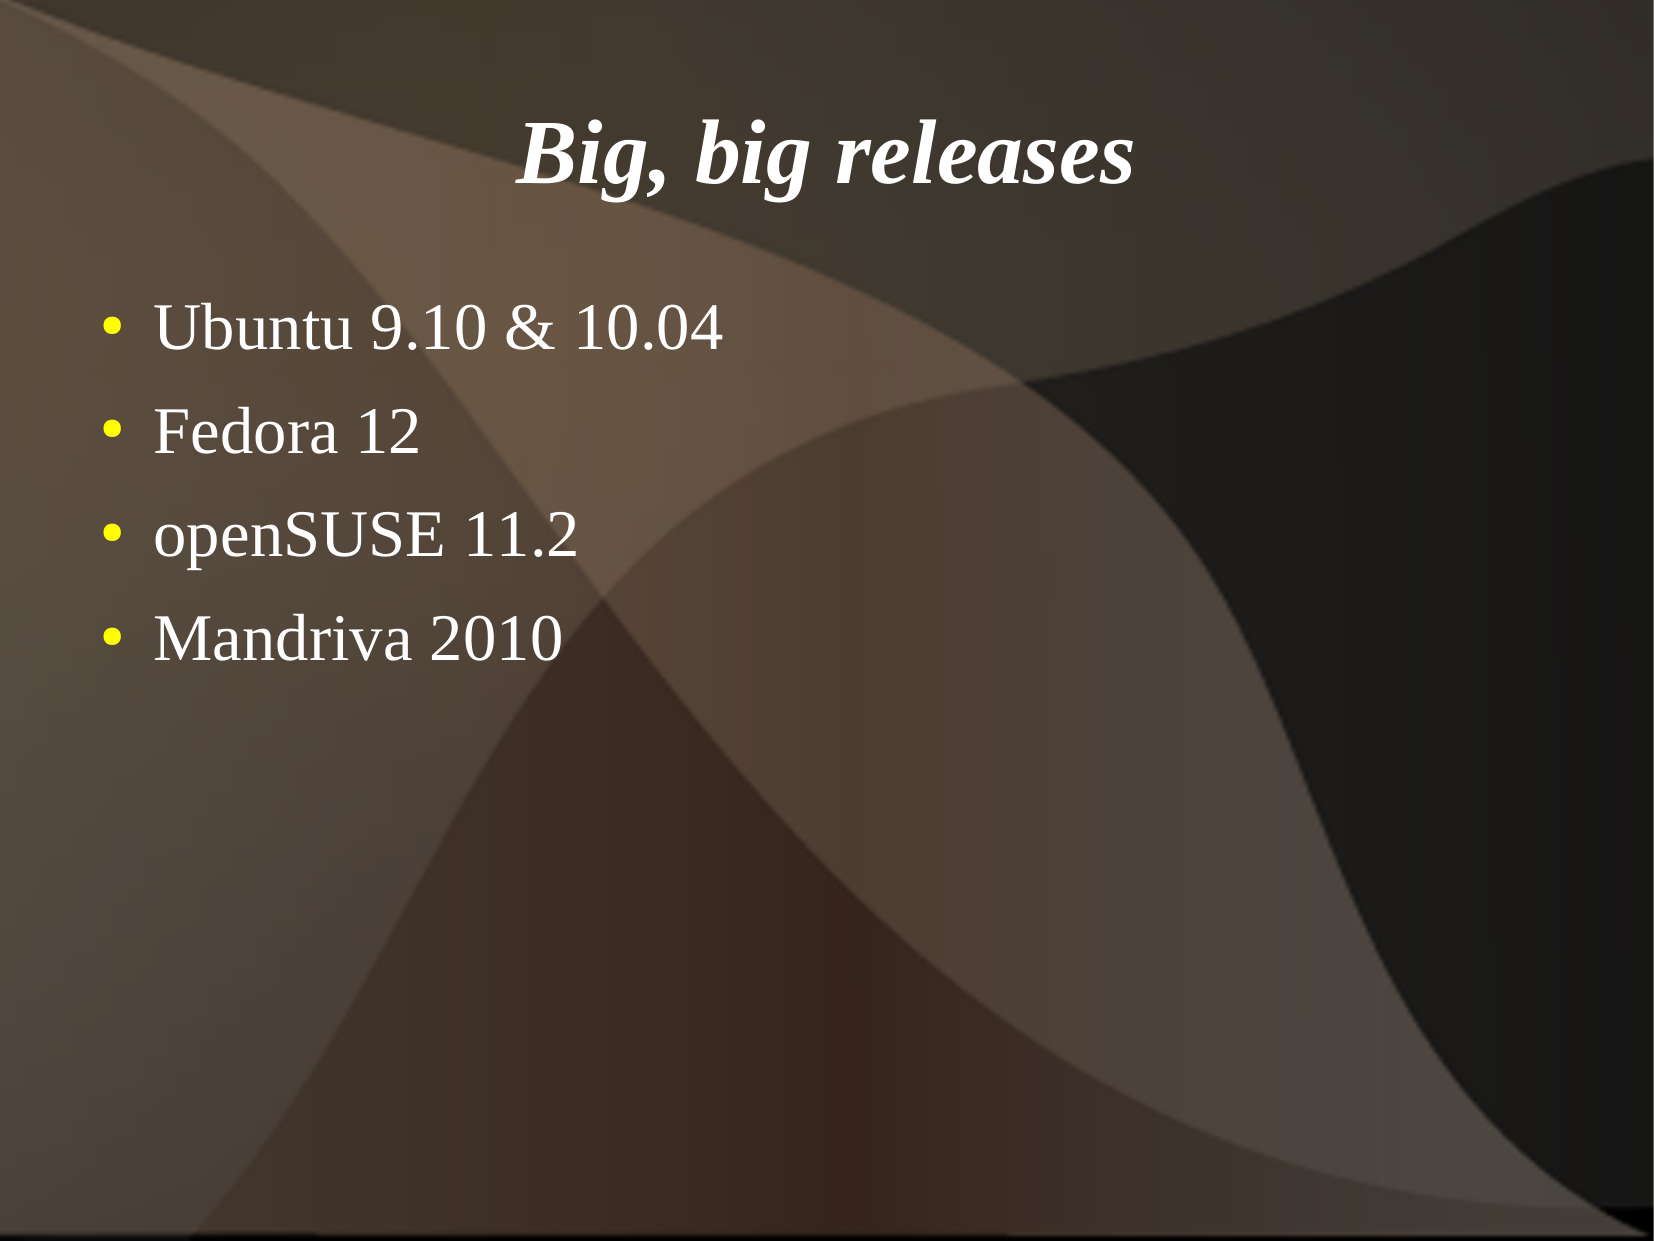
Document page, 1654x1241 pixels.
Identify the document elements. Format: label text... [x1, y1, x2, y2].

list Ubuntu 9.10 & 10.04 Fedora 12 openSUSE 11.2 Mandriva 2010 [82, 290, 1571, 1094]
title Big, big releases [82, 56, 1571, 250]
picture [0, 0, 1654, 1241]
